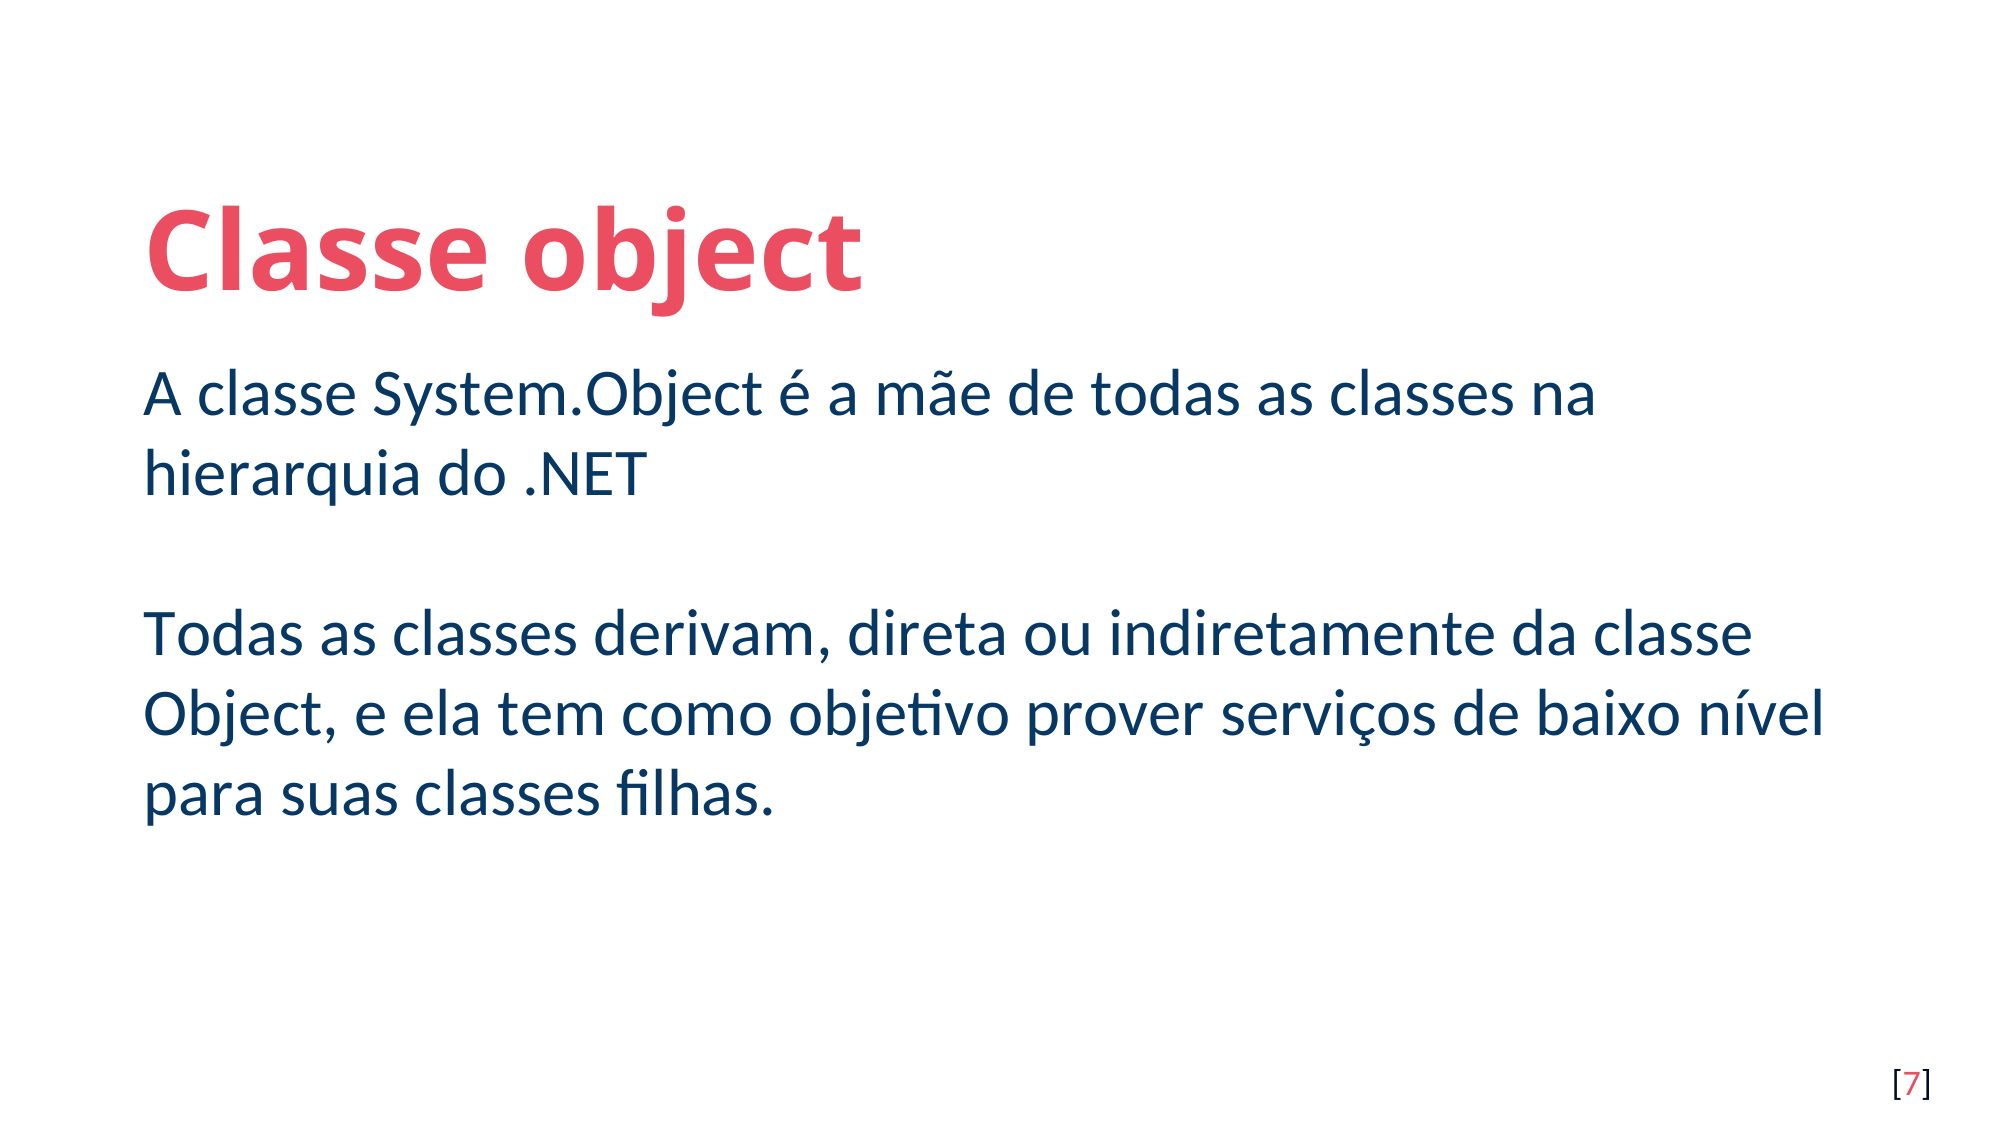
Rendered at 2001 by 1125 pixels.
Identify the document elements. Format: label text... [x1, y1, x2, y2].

slide_number [7] [1871, 1038, 1992, 1125]
text_box A classe System.Object é a mãe de todas as classes na hierarquia do .NET Todas as classes derivam, direta ou indiretamente da classe Object, e ela tem como objetivo prover serviços de baixo nível para suas classes filhas. [123, 323, 1878, 934]
text_box Classe object [123, 139, 1878, 323]
